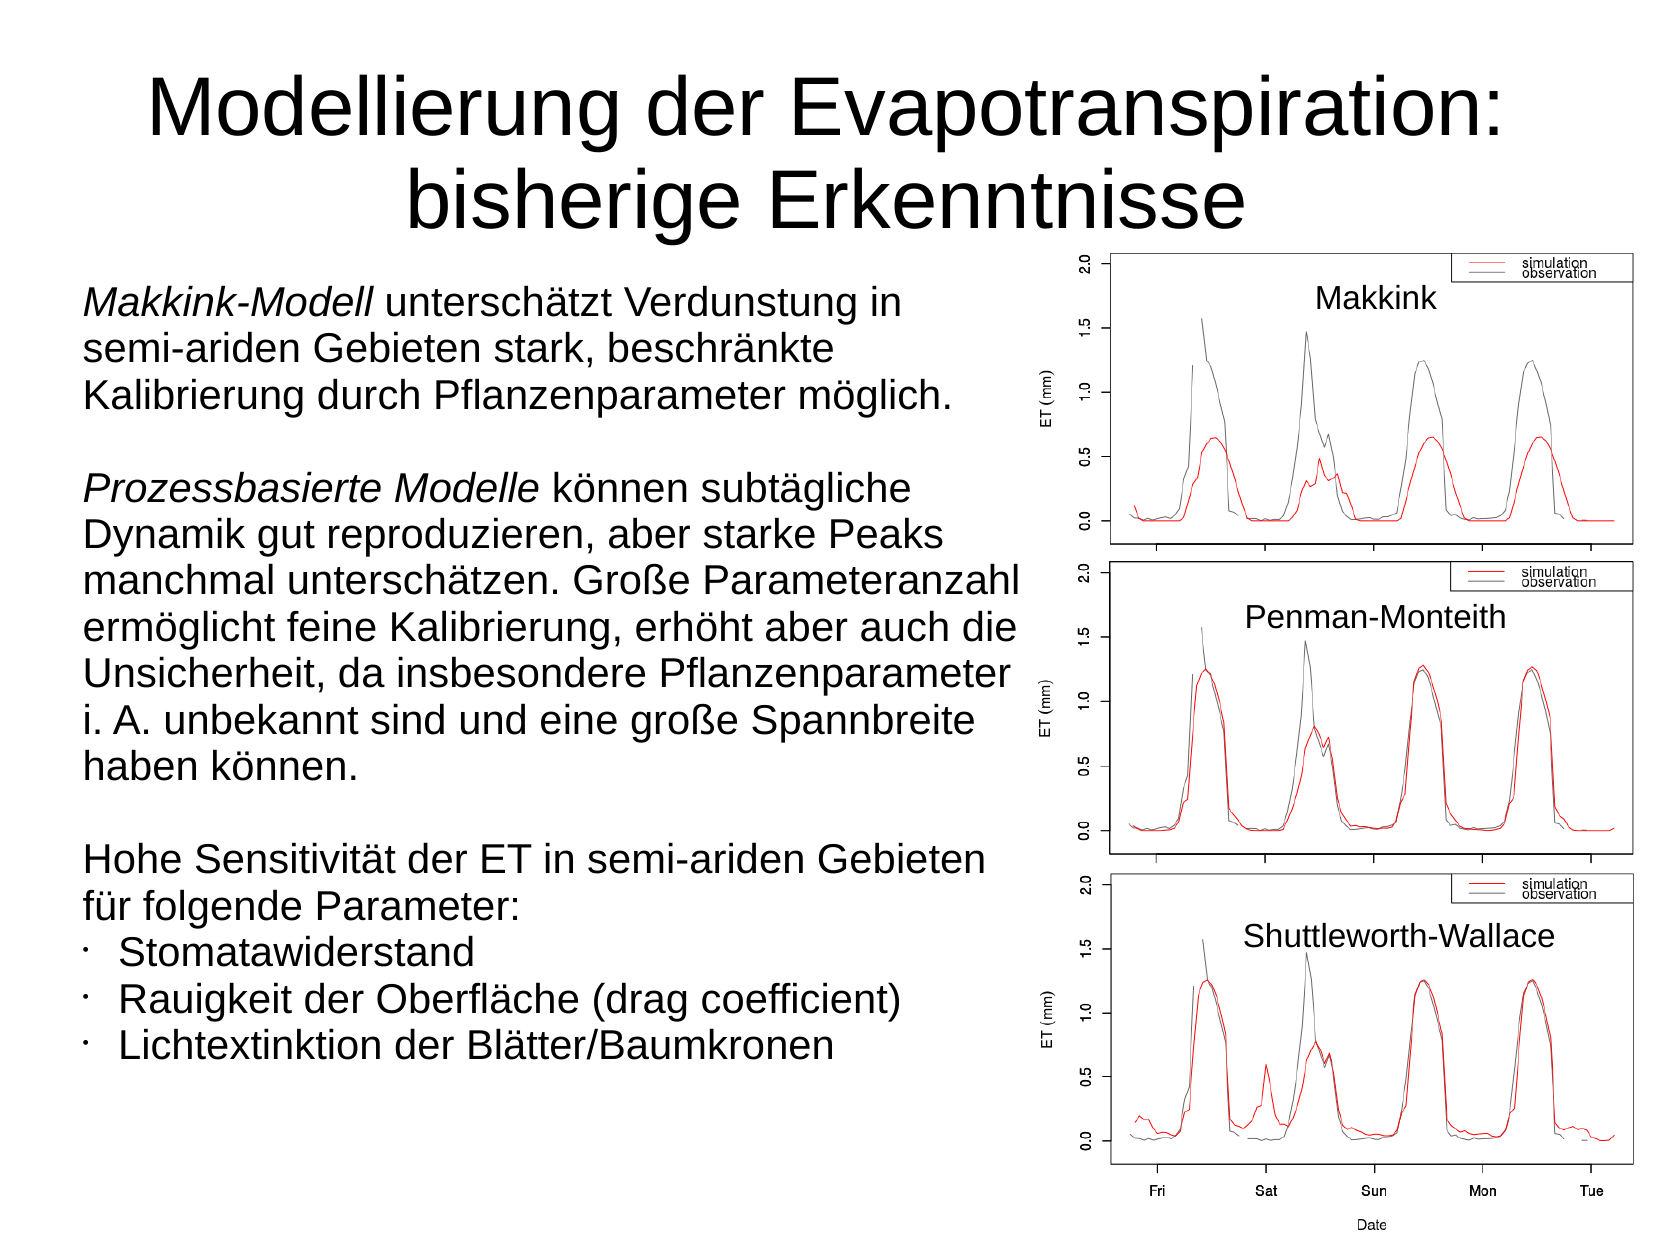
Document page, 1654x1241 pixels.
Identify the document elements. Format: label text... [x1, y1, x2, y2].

subtitle Makkink-Modell unterschätzt Verdunstung in semi-ariden Gebieten stark, beschränkte Kalibrierung durch Pflanzenparameter möglich. Prozessbasierte Modelle können subtägliche Dynamik gut reproduzieren, aber starke Peaks manchmal unterschätzen. Große Parameteranzahl ermöglicht feine Kalibrierung, erhöht aber auch die Unsicherheit, da insbesondere Pflanzenparameter i. A. unbekannt sind und eine große Spannbreite haben können. Hohe Sensitivität der ET in semi-ariden Gebieten für folgende Parameter: Stomatawiderstand Rauigkeit der Oberfläche (drag coefficient) Lichtextinktion der Blätter/Baumkronen [82, 273, 1571, 1074]
text_box Penman-Monteith [1192, 585, 1560, 650]
text_box Makkink [1192, 266, 1560, 331]
text_box Shuttleworth-Wallace [1192, 903, 1607, 969]
title Modellierung der Evapotranspiration: bisherige Erkenntnisse [82, 49, 1571, 257]
picture [1038, 182, 1654, 1241]
